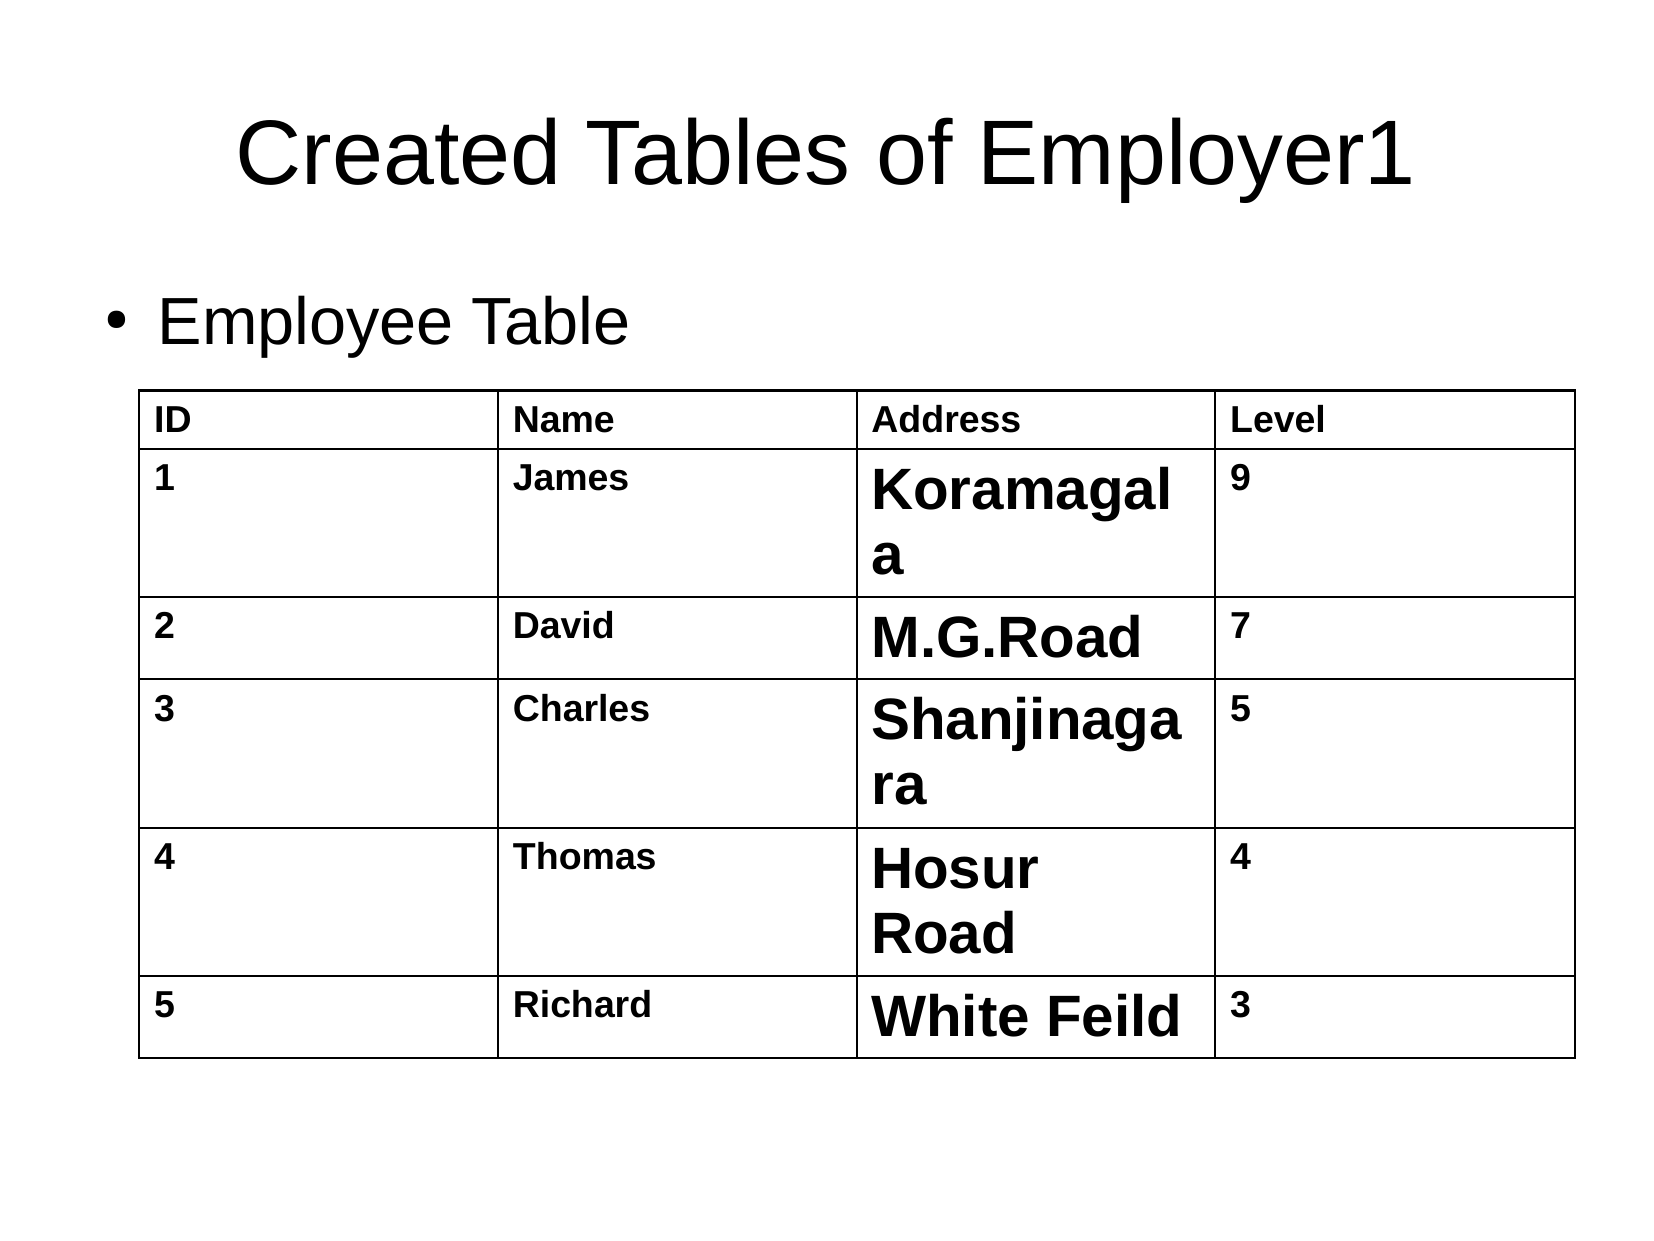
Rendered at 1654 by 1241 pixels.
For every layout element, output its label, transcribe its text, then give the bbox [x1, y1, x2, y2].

table_cell 4 [1216, 829, 1574, 975]
table_cell 2 [140, 598, 497, 678]
table_cell 3 [140, 680, 497, 827]
table_cell 9 [1216, 450, 1574, 596]
table_cell 4 [140, 829, 497, 975]
title Created Tables of Employer1 [82, 56, 1571, 250]
table_cell 5 [1216, 680, 1574, 827]
table_cell Hosur Road [858, 829, 1214, 975]
table_cell White Feild [858, 977, 1214, 1057]
table_cell Koramagala [858, 450, 1214, 596]
table_cell 3 [1216, 977, 1574, 1057]
table_cell James [499, 450, 856, 596]
table_cell Shanjinagara [858, 680, 1214, 827]
table_cell Thomas [499, 829, 856, 975]
table_cell 7 [1216, 598, 1574, 678]
table_header Address [858, 392, 1214, 448]
list Employee Table [86, 283, 1576, 1088]
table_cell Charles [499, 680, 856, 827]
table_cell M.G.Road [858, 598, 1214, 678]
table_cell Richard [499, 977, 856, 1057]
table_cell 5 [140, 977, 497, 1057]
table_cell 1 [140, 450, 497, 596]
table_cell David [499, 598, 856, 678]
table_header Name [499, 392, 856, 448]
table_header Level [1216, 392, 1574, 448]
table_header ID [140, 392, 497, 448]
